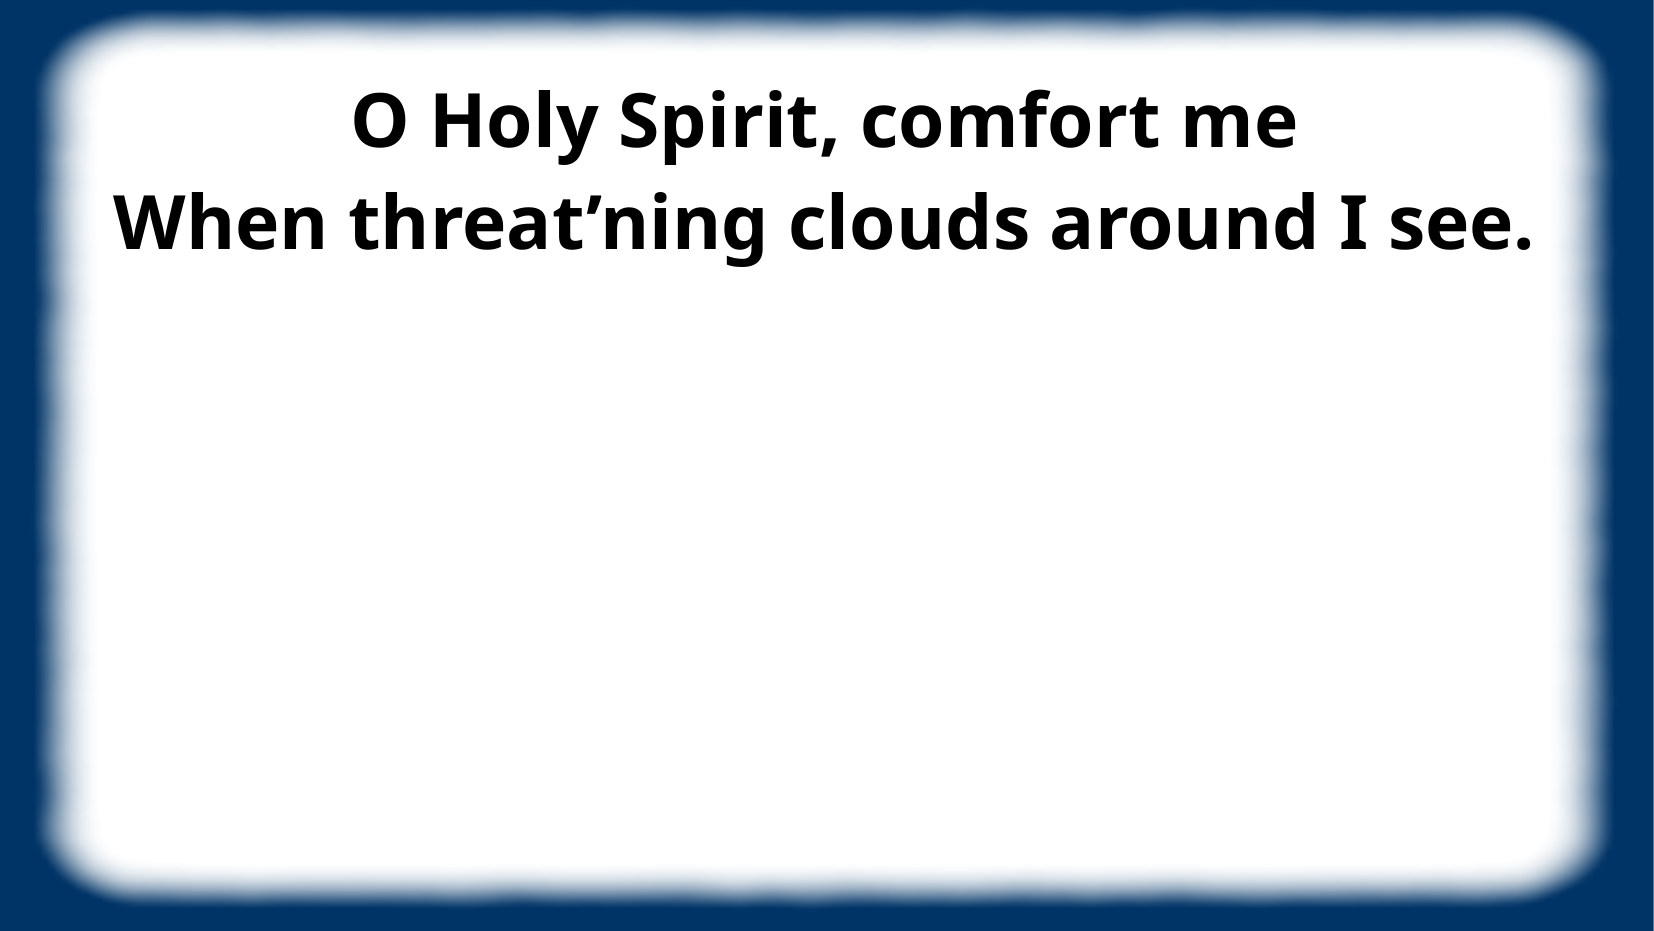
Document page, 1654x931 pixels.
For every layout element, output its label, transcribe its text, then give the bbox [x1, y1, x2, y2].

text_box O Holy Spirit, comfort me When threat’ning clouds around I see. [90, 60, 1561, 286]
picture [0, 0, 1654, 931]
